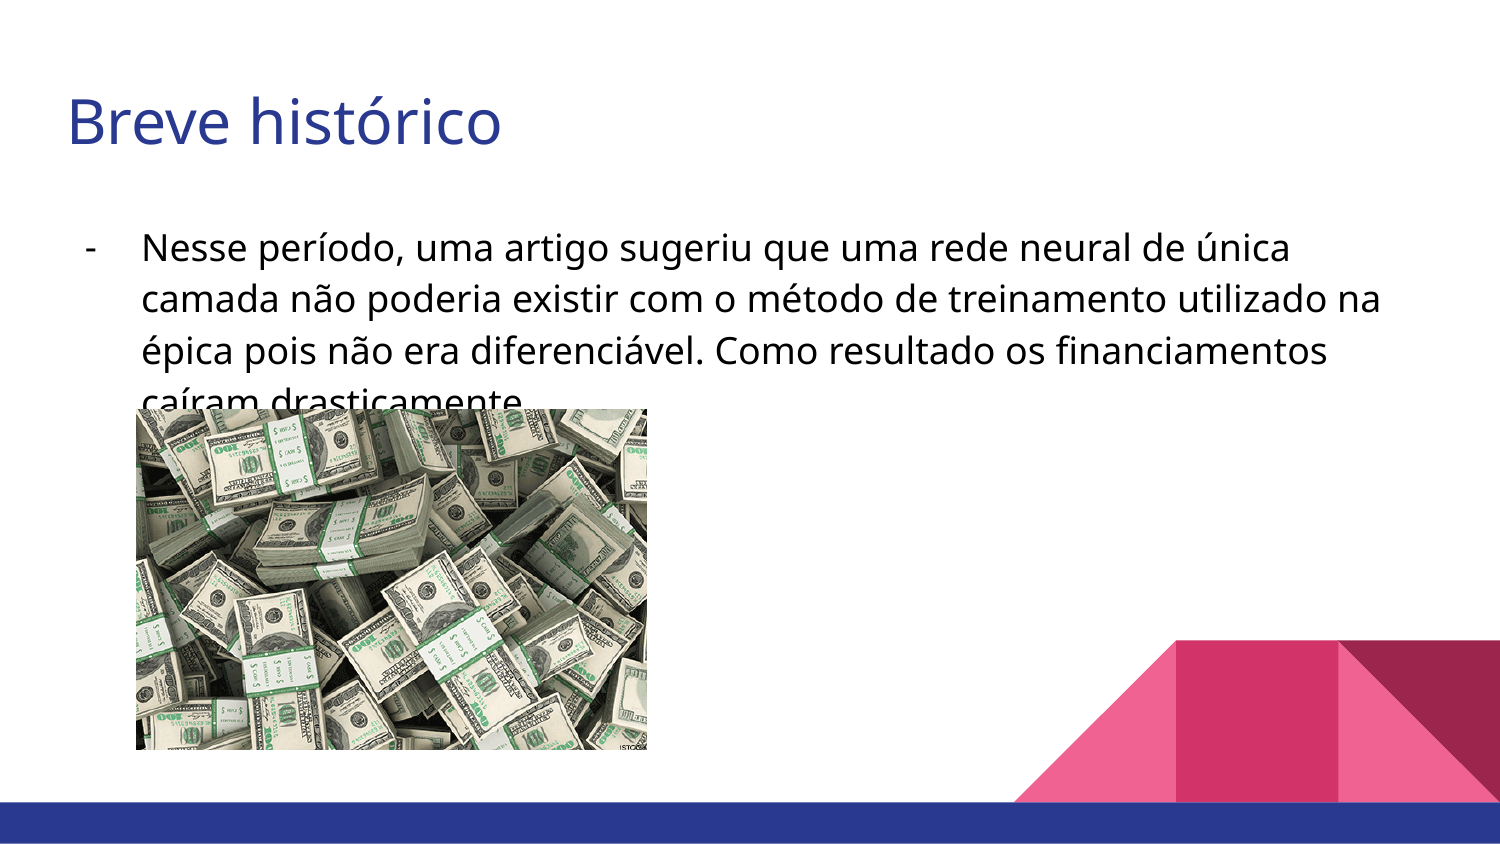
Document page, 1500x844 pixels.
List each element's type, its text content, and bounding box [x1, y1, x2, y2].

title Breve histórico [51, 67, 1449, 167]
picture [136, 409, 647, 750]
list Nesse período, uma artigo sugeriu que uma rede neural de única camada não poderia existir com o método de treinamento utilizado na épica pois não era diferenciável. Como resultado os financiamentos caíram drasticamente. [51, 201, 1449, 750]
